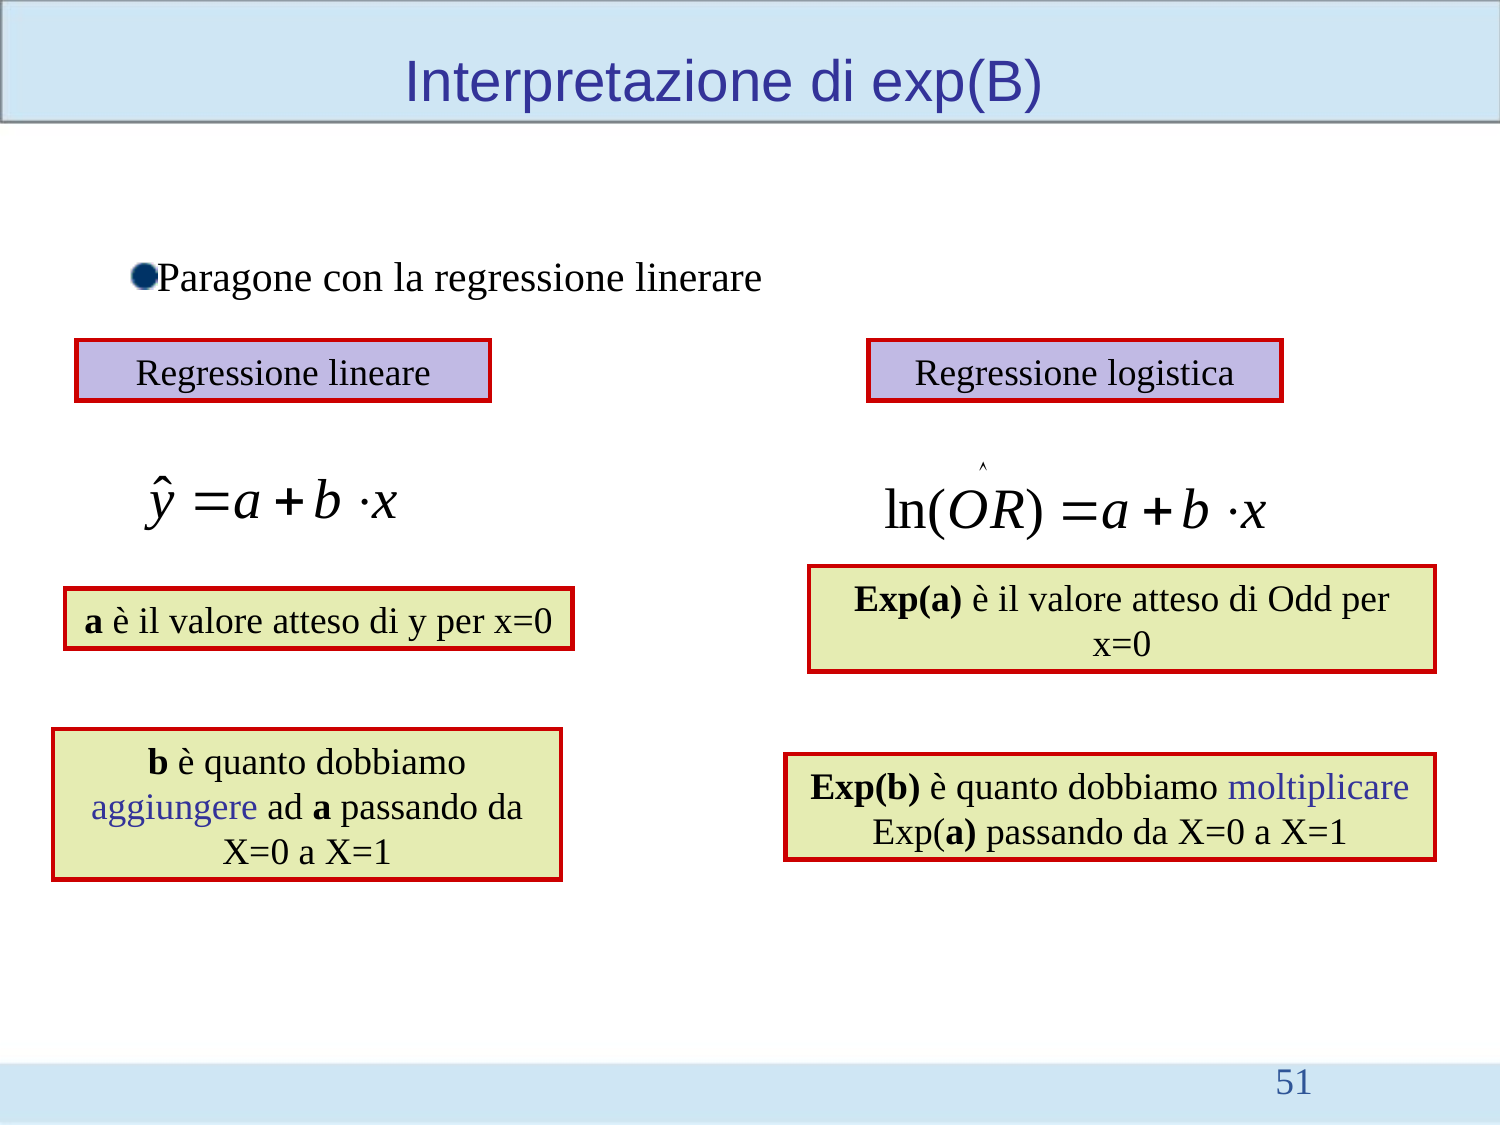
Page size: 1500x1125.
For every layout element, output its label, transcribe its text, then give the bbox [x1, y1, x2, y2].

text_box Exp(b) è quanto dobbiamo moltiplicare Exp(a) passando da X=0 a X=1 [785, 753, 1436, 860]
chart [135, 467, 413, 545]
text_box Interpretazione di exp(B) [49, 7, 1400, 150]
text_box Regressione lineare [76, 340, 491, 401]
chart [877, 434, 1279, 555]
text_box Paragone con la regressione linerare [112, 231, 1400, 308]
picture [0, 0, 1500, 1125]
text_box a è il valore atteso di y per x=0 [64, 588, 573, 649]
text_box Regressione logistica [868, 340, 1282, 401]
text_box b è quanto dobbiamo aggiungere ad a passando da X=0 a X=1 [53, 728, 561, 880]
text_box Exp(a) è il valore atteso di Odd per x=0 [809, 566, 1436, 672]
